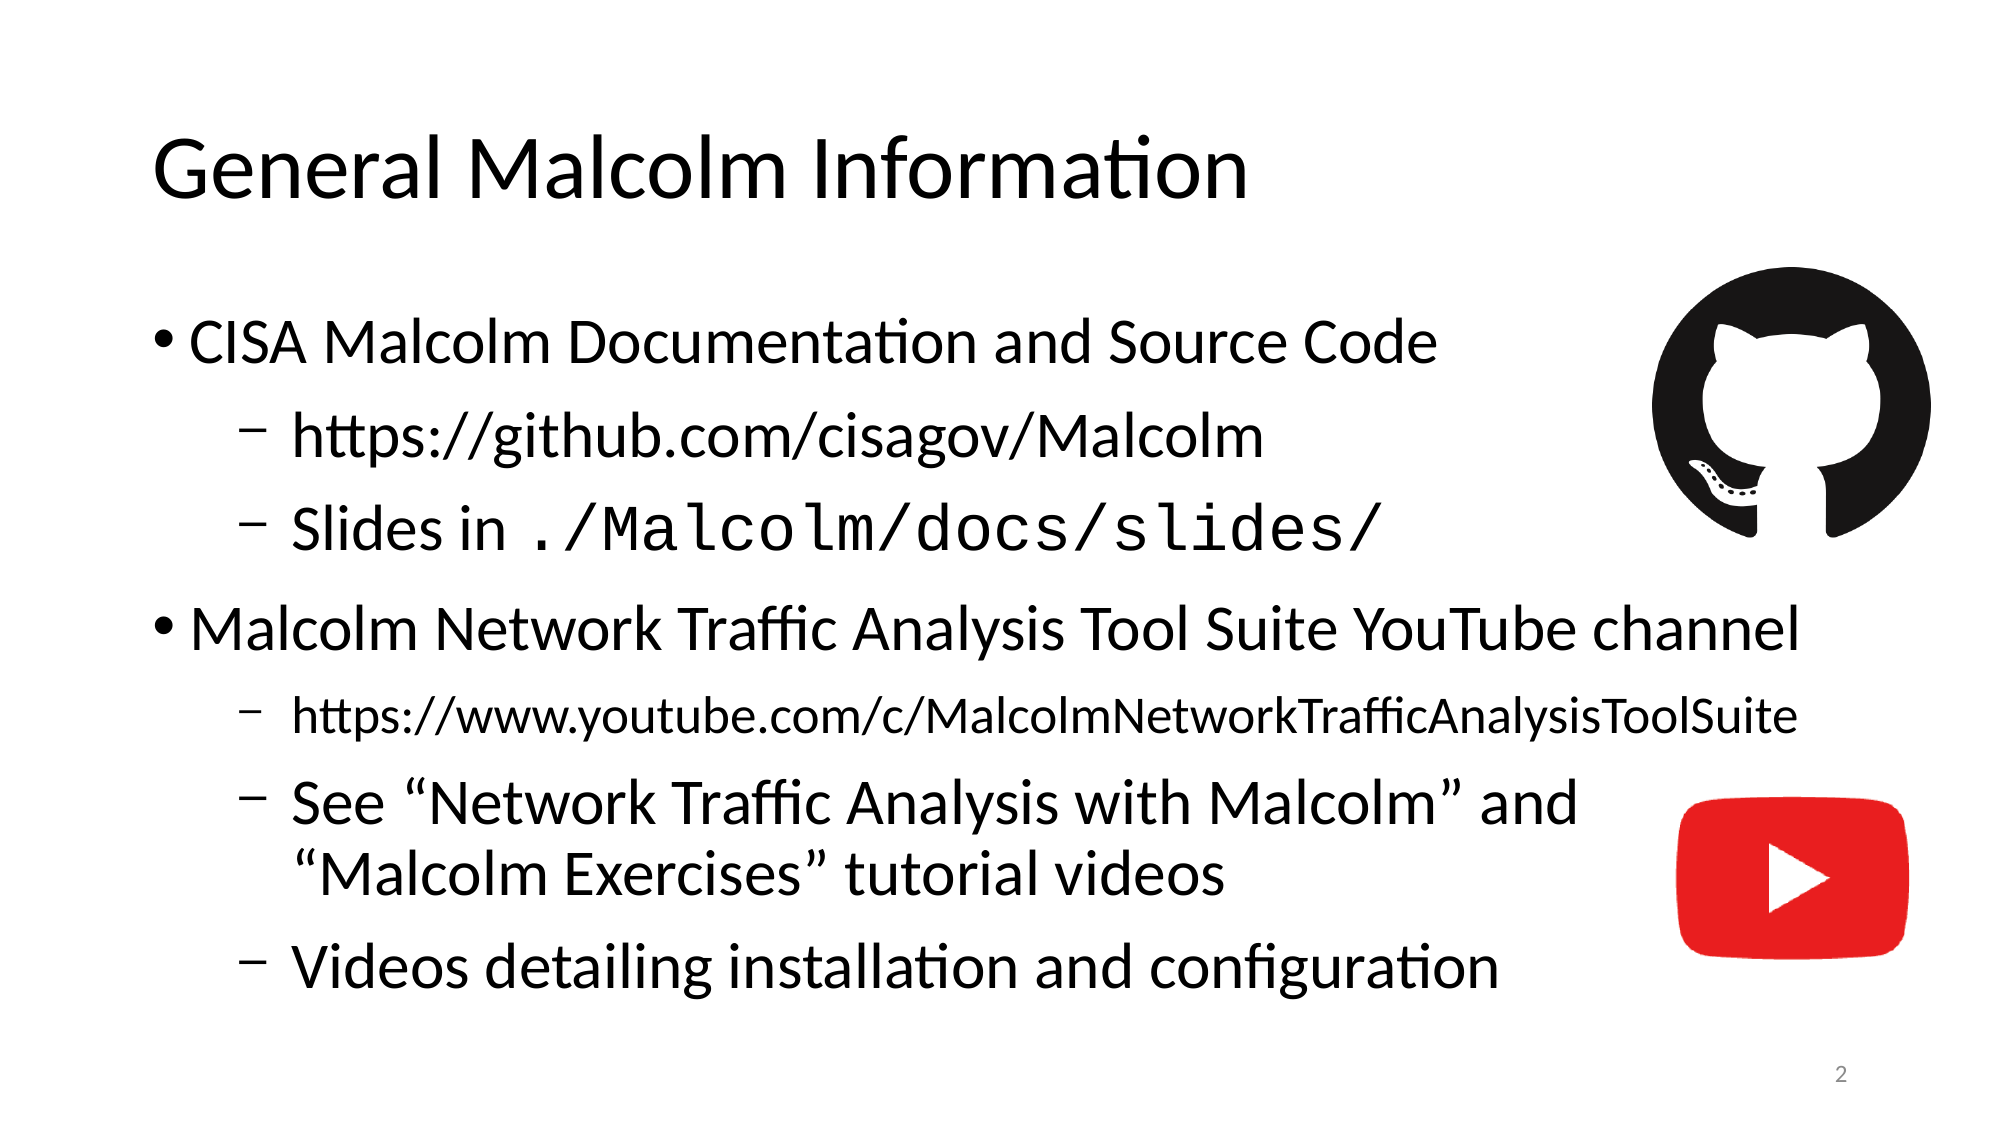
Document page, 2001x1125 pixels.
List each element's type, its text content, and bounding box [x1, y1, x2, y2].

slide_number <number> [1412, 1042, 1863, 1103]
picture [1668, 792, 1915, 962]
title General Malcolm Information [137, 59, 1863, 278]
picture [1643, 260, 1940, 545]
list CISA Malcolm Documentation and Source Code https://github.com/cisagov/Malcolm Slides in ./Malcolm/docs/slides/ Malcolm Network Traffic Analysis Tool Suite YouTube channel https://www.youtube.com/c/MalcolmNetworkTrafficAnalysisToolSuite See “Network Traffic Analysis with Malcolm” and “Malcolm Exercises” tutorial videos Videos detailing installation and configuration [137, 299, 1863, 1014]
